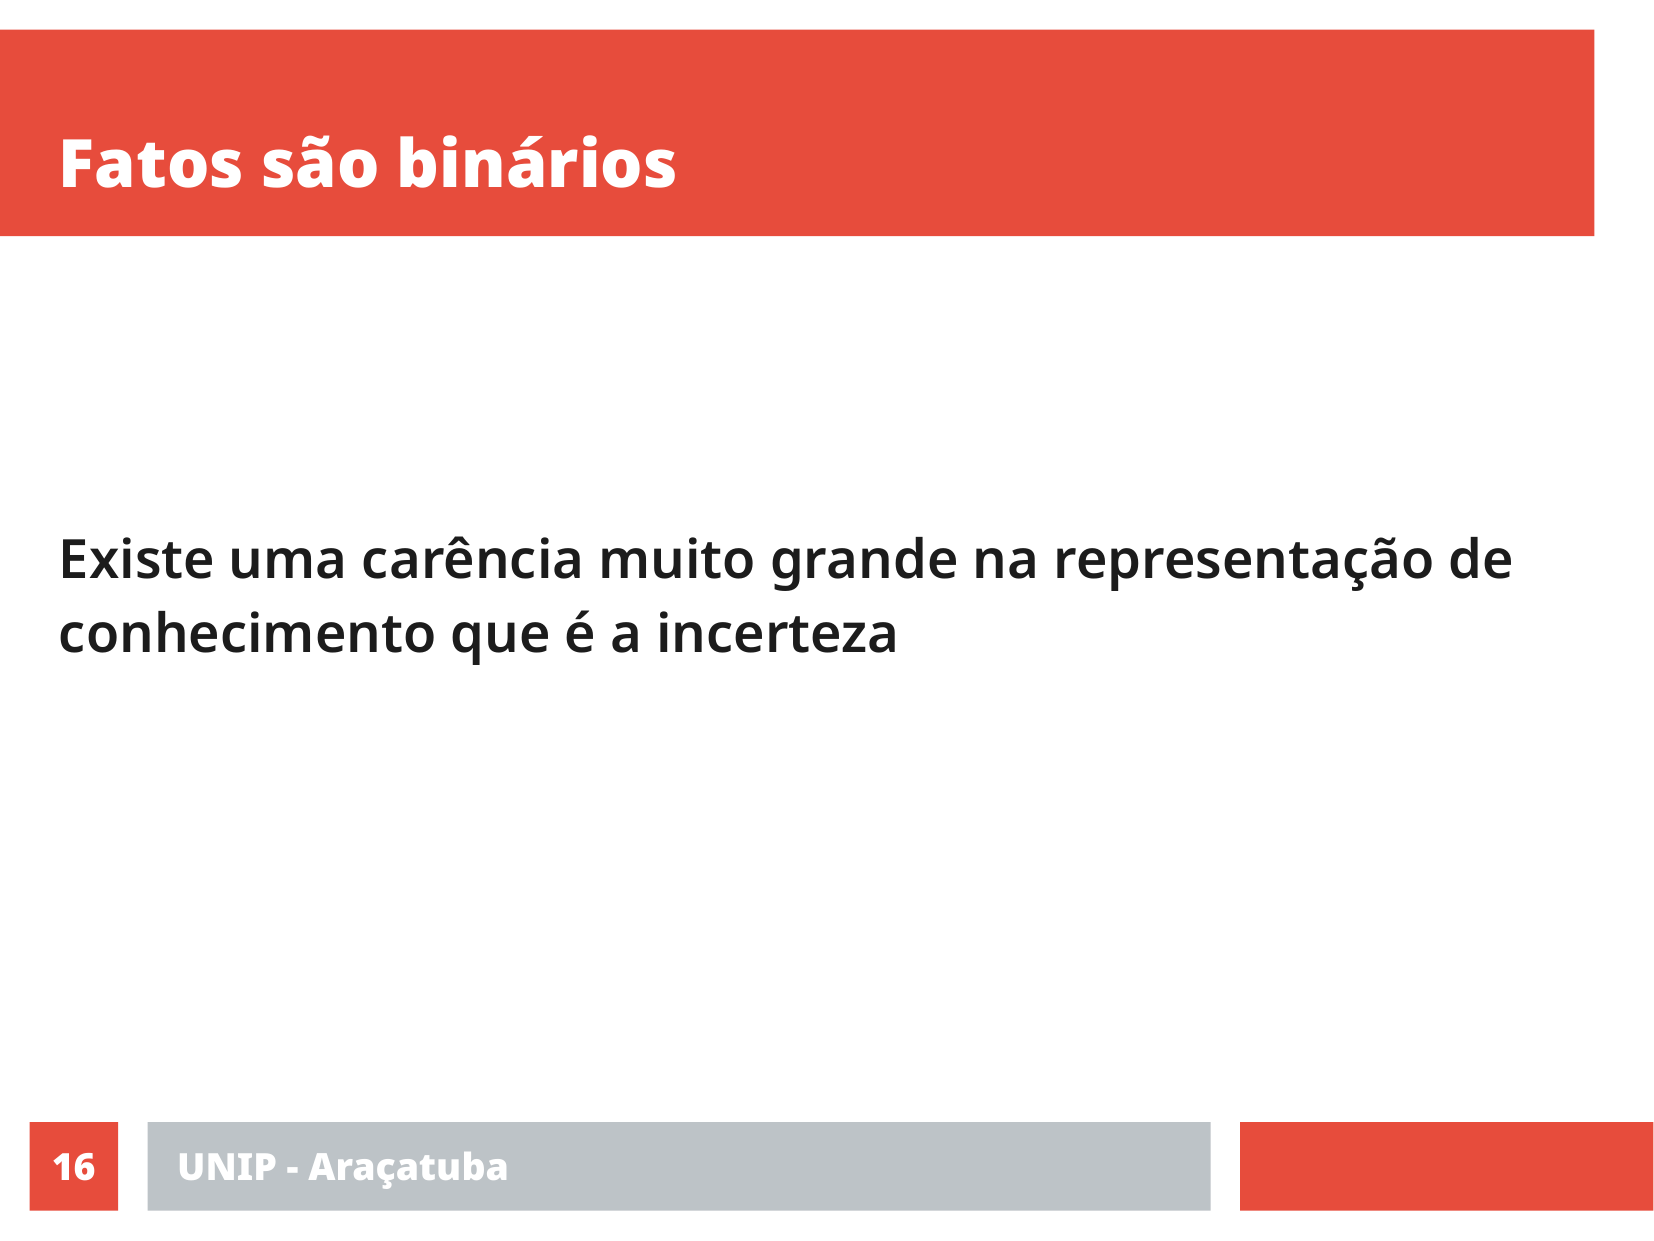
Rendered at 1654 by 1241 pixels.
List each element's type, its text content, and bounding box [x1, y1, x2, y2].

list Existe uma carência muito grande na representação de conhecimento que é a incerteza [59, 324, 1565, 1093]
title Fatos são binários [59, 59, 1595, 207]
